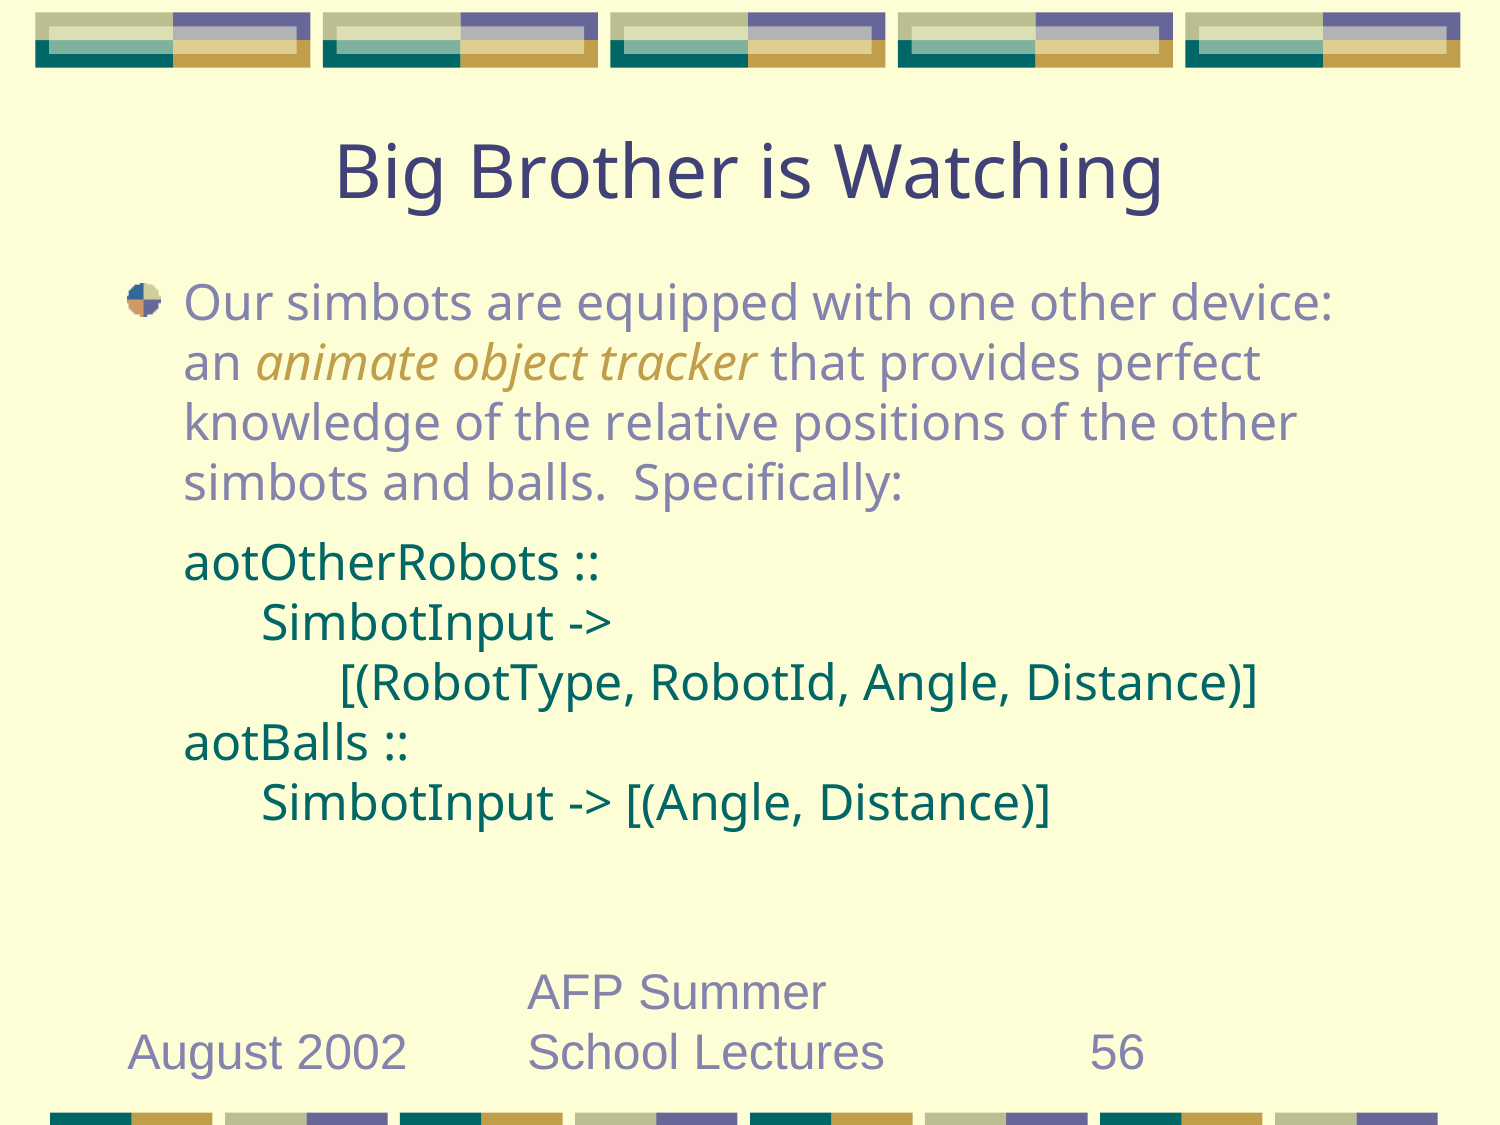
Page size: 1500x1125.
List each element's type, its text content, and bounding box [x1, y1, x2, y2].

list Our simbots are equipped with one other device: an animate object tracker that provides perfect knowledge of the relative positions of the other simbots and balls. Specifically: aotOtherRobots :: SimbotInput -> [(RobotType, RobotId, Angle, Distance)] aotBalls :: SimbotInput -> [(Angle, Distance)] [112, 262, 1388, 1001]
title Big Brother is Watching [112, 99, 1388, 238]
